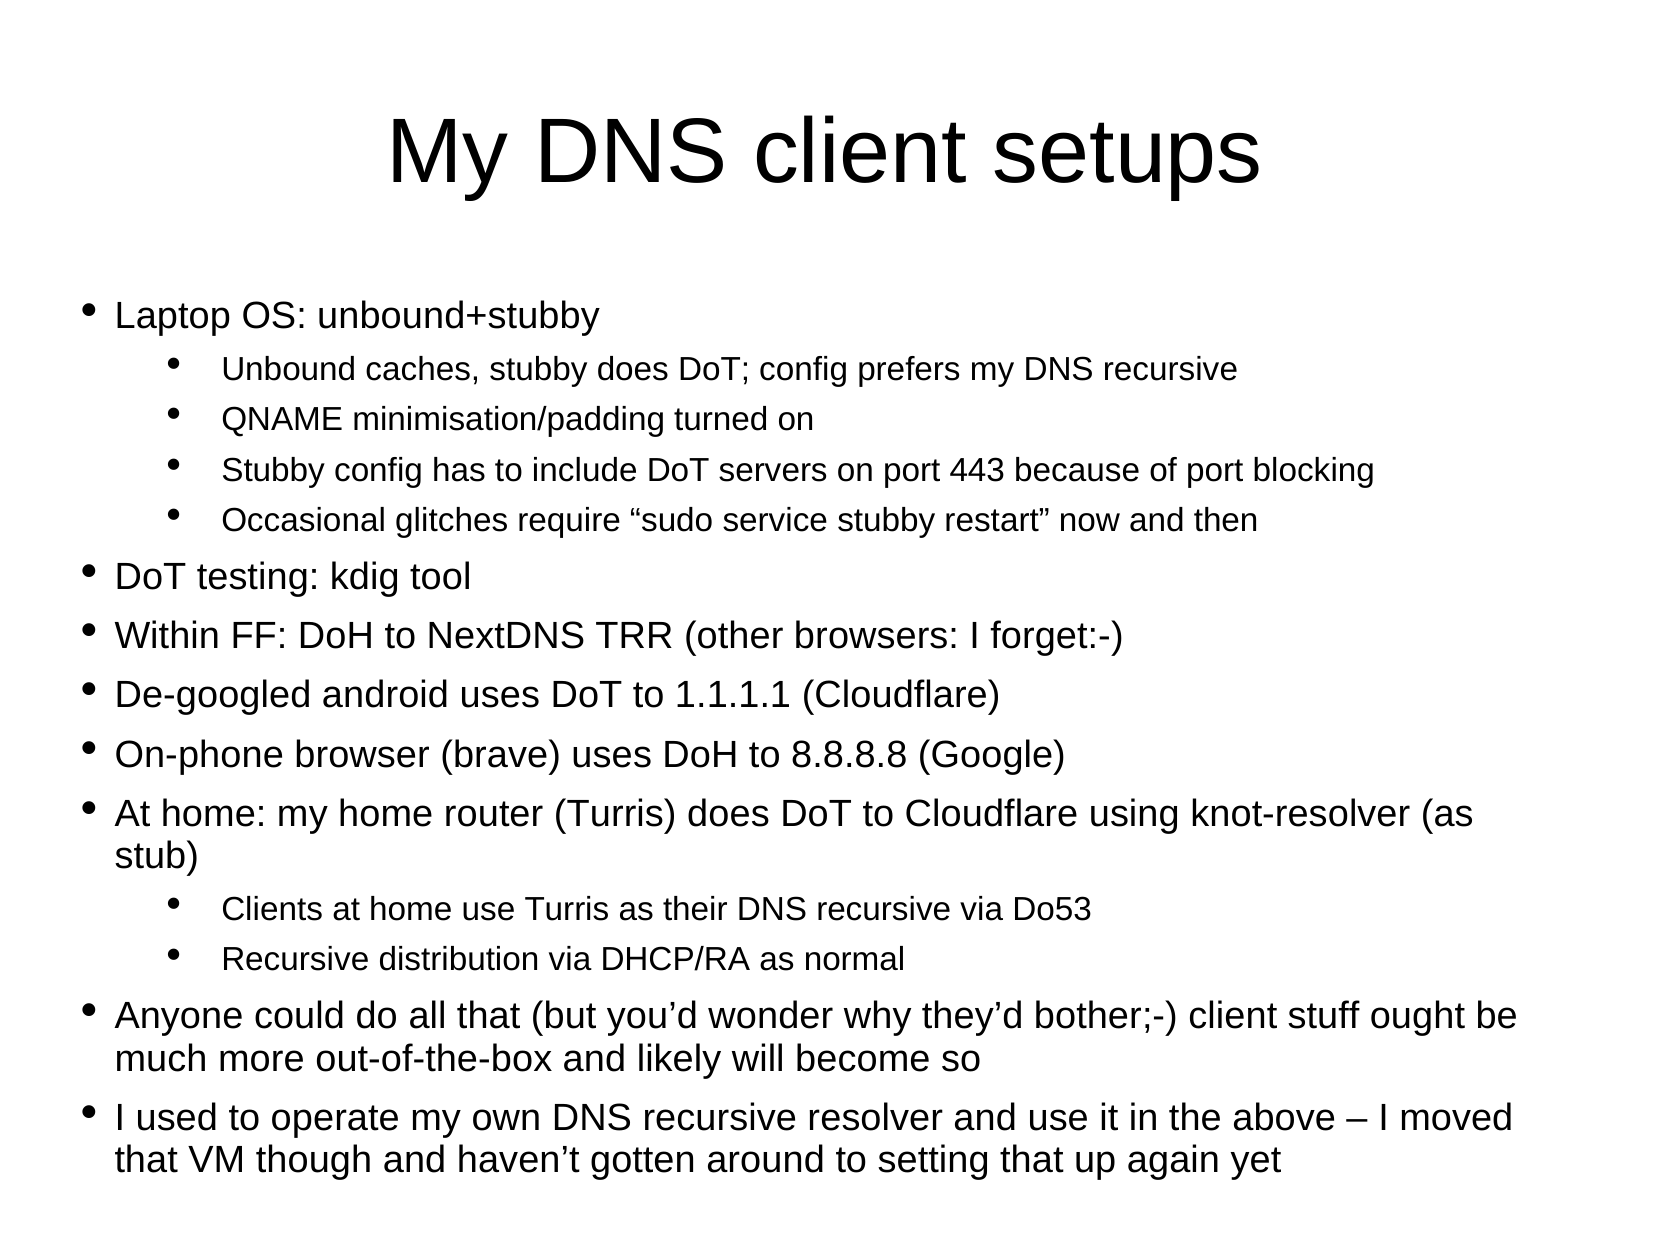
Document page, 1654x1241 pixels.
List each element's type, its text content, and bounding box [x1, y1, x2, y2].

title My DNS client setups [82, 49, 1569, 255]
list Laptop OS: unbound+stubby Unbound caches, stubby does DoT; config prefers my DNS recursive QNAME minimisation/padding turned on Stubby config has to include DoT servers on port 443 because of port blocking Occasional glitches require “sudo service stubby restart” now and then DoT testing: kdig tool Within FF: DoH to NextDNS TRR (other browsers: I forget:-) De-googled android uses DoT to 1.1.1.1 (Cloudflare) On-phone browser (brave) uses DoH to 8.8.8.8 (Google) At home: my home router (Turris) does DoT to Cloudflare using knot-resolver (as stub) Clients at home use Turris as their DNS recursive via Do53 Recursive distribution via DHCP/RA as normal Anyone could do all that (but you’d wonder why they’d bother;-) client stuff ought be much more out-of-the-box and likely will become so I used to operate my own DNS recursive resolver and use it in the above – I moved that VM though and haven’t gotten around to setting that up again yet [82, 290, 1569, 1190]
